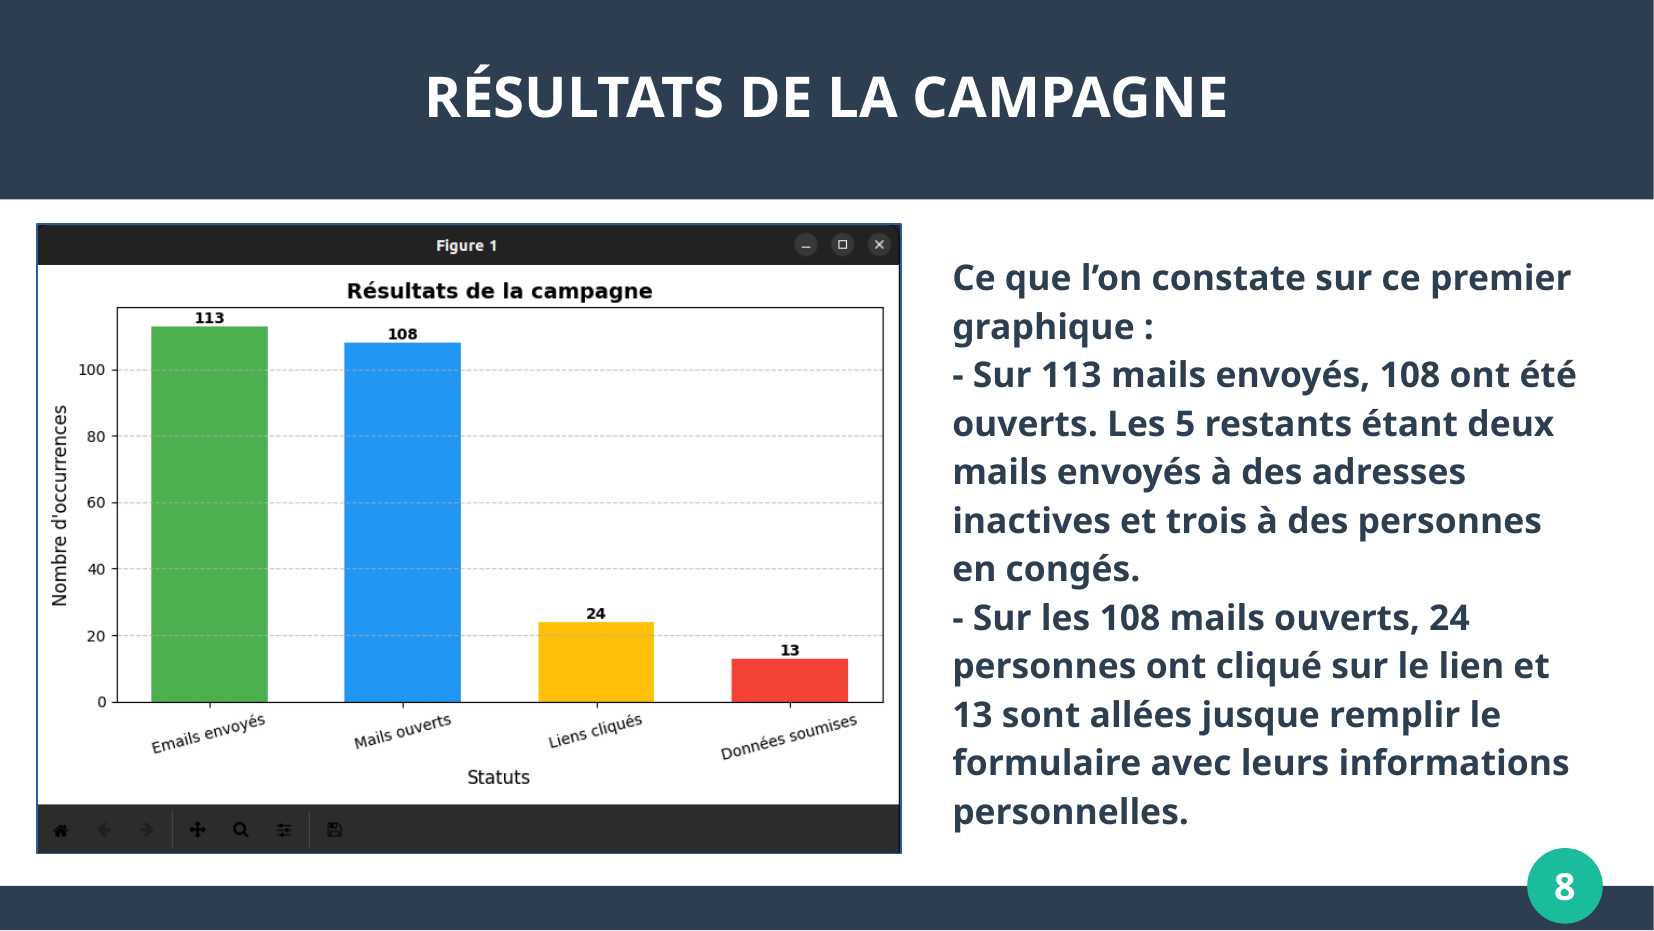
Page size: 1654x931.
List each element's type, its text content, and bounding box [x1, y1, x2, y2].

text_box Ce que l’on constate sur ce premier graphique : - Sur 113 mails envoyés, 108 ont été ouverts. Les 5 restants étant deux mails envoyés à des adresses inactives et trois à des personnes en congés. - Sur les 108 mails ouverts, 24 personnes ont cliqué sur le lien et 13 sont allées jusque remplir le formulaire avec leurs informations personnelles. [937, 225, 1611, 863]
picture [37, 225, 901, 853]
title RÉSULTATS DE LA CAMPAGNE [59, 37, 1595, 155]
